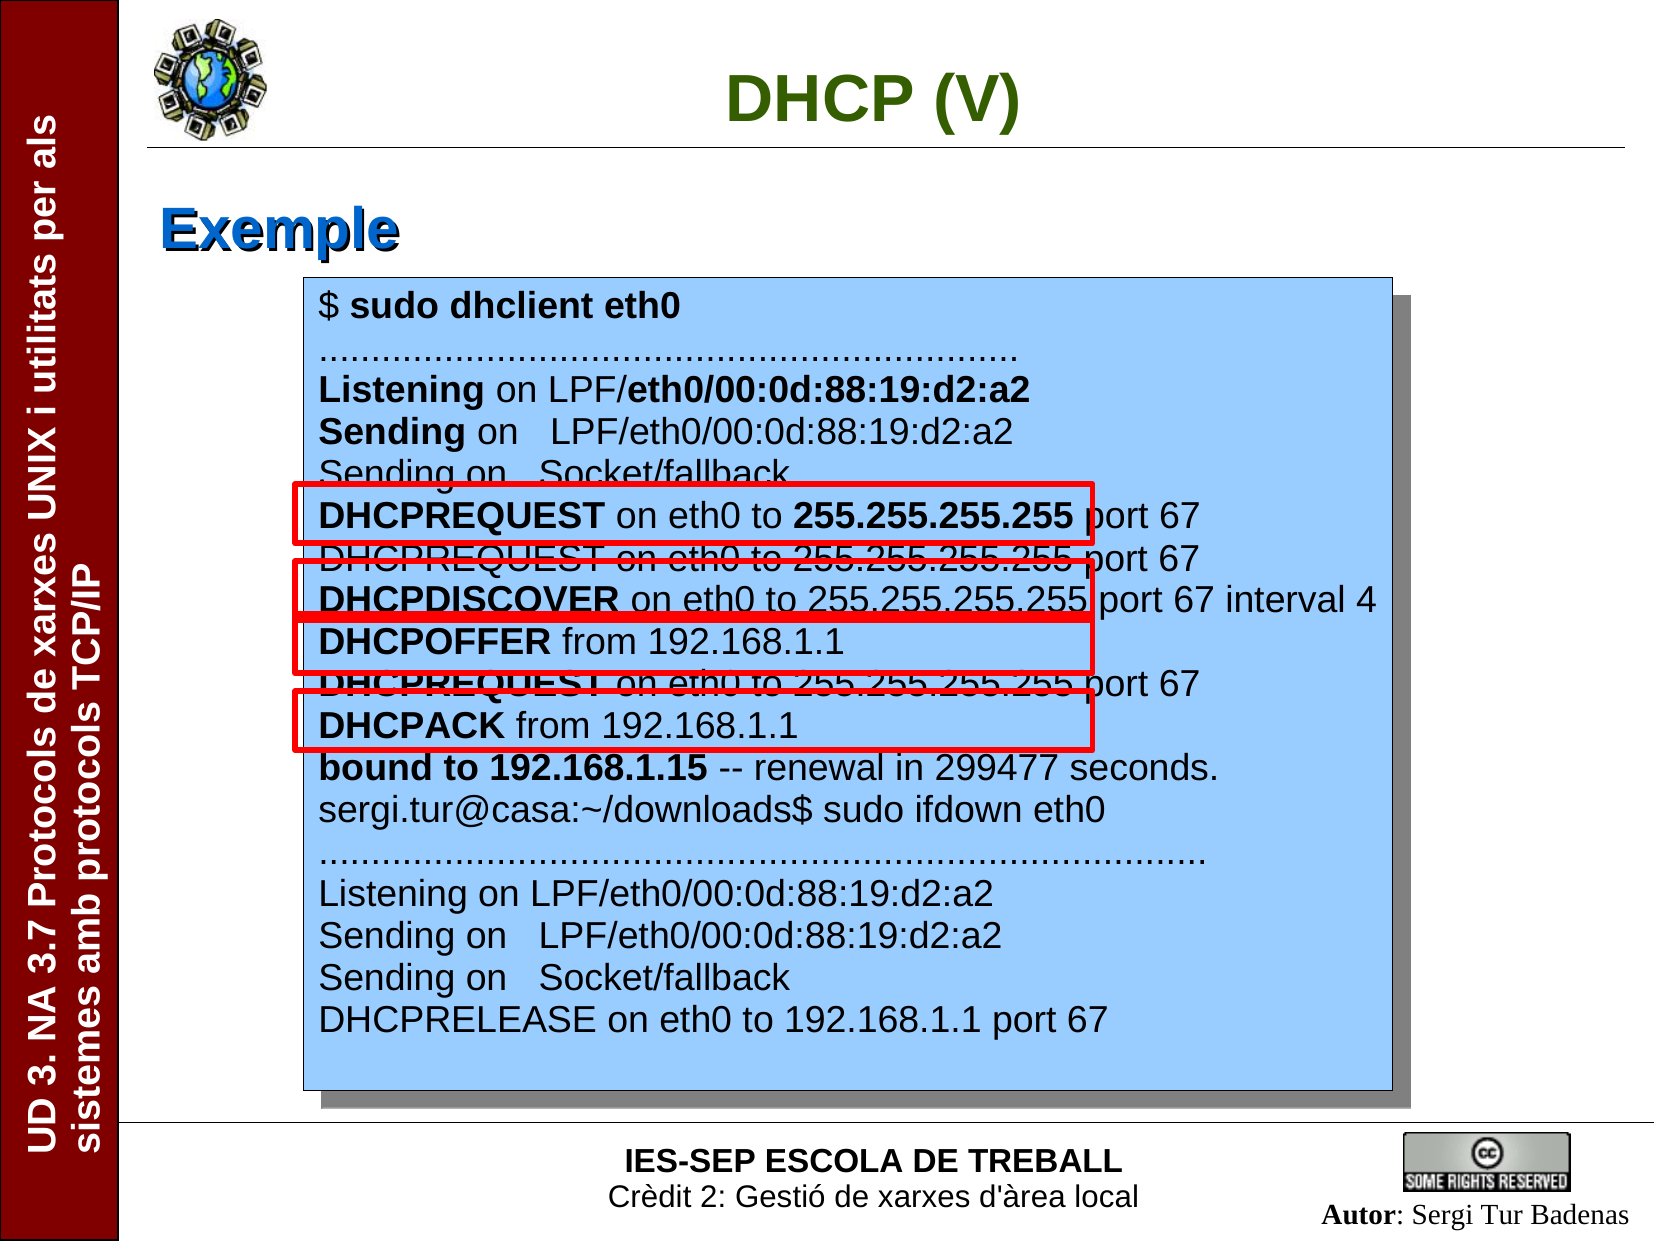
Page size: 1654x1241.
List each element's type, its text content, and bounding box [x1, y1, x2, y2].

list Exemple [298, 564, 303, 611]
text_box $ sudo dhclient eth0 ................................................................... Listening on LPF/eth0/00:0d:88:19:d2:a2 Sending on LPF/eth0/00:0d:88:19:d2:a2 Sending on Socket/fallback DHCPREQUEST on eth0 to 255.255.255.255 port 67 DHCPREQUEST on eth0 to 255.255.255.255 port 67 DHCPDISCOVER on eth0 to 255.255.255.255 port 67 interval 4 DHCPOFFER from 192.168.1.1 DHCPREQUEST on eth0 to 255.255.255.255 port 67 DHCPACK from 192.168.1.1 bound to 192.168.1.15 -- renewal in 299477 seconds. sergi.tur@casa:~/downloads$ sudo ifdown eth0 ..................................................................................... Listening on LPF/eth0/00:0d:88:19:d2:a2 Sending on LPF/eth0/00:0d:88:19:d2:a2 Sending on Socket/fallback DHCPRELEASE on eth0 to 192.168.1.1 port 67 [303, 564, 1090, 611]
picture [154, 19, 268, 49]
list Exemple [141, 195, 1630, 1046]
title DHCP (V) [129, 49, 1619, 148]
text_box $ sudo dhclient eth0 ................................................................... Listening on LPF/eth0/00:0d:88:19:d2:a2 Sending on LPF/eth0/00:0d:88:19:d2:a2 Sending on Socket/fallback DHCPREQUEST on eth0 to 255.255.255.255 port 67 DHCPREQUEST on eth0 to 255.255.255.255 port 67 DHCPDISCOVER on eth0 to 255.255.255.255 port 67 interval 4 DHCPOFFER from 192.168.1.1 DHCPREQUEST on eth0 to 255.255.255.255 port 67 DHCPACK from 192.168.1.1 bound to 192.168.1.15 -- renewal in 299477 seconds. sergi.tur@casa:~/downloads$ sudo ifdown eth0 ..................................................................................... Listening on LPF/eth0/00:0d:88:19:d2:a2 Sending on LPF/eth0/00:0d:88:19:d2:a2 Sending on Socket/fallback DHCPRELEASE on eth0 to 192.168.1.1 port 67 [303, 487, 1090, 540]
text_box $ sudo dhclient eth0 ................................................................... Listening on LPF/eth0/00:0d:88:19:d2:a2 Sending on LPF/eth0/00:0d:88:19:d2:a2 Sending on Socket/fallback DHCPREQUEST on eth0 to 255.255.255.255 port 67 DHCPREQUEST on eth0 to 255.255.255.255 port 67 DHCPDISCOVER on eth0 to 255.255.255.255 port 67 interval 4 DHCPOFFER from 192.168.1.1 DHCPREQUEST on eth0 to 255.255.255.255 port 67 DHCPACK from 192.168.1.1 bound to 192.168.1.15 -- renewal in 299477 seconds. sergi.tur@casa:~/downloads$ sudo ifdown eth0 ..................................................................................... Listening on LPF/eth0/00:0d:88:19:d2:a2 Sending on LPF/eth0/00:0d:88:19:d2:a2 Sending on Socket/fallback DHCPRELEASE on eth0 to 192.168.1.1 port 67 [303, 694, 1090, 747]
text_box $ sudo dhclient eth0 ................................................................... Listening on LPF/eth0/00:0d:88:19:d2:a2 Sending on LPF/eth0/00:0d:88:19:d2:a2 Sending on Socket/fallback DHCPREQUEST on eth0 to 255.255.255.255 port 67 DHCPREQUEST on eth0 to 255.255.255.255 port 67 DHCPDISCOVER on eth0 to 255.255.255.255 port 67 interval 4 DHCPOFFER from 192.168.1.1 DHCPREQUEST on eth0 to 255.255.255.255 port 67 DHCPACK from 192.168.1.1 bound to 192.168.1.15 -- renewal in 299477 seconds. sergi.tur@casa:~/downloads$ sudo ifdown eth0 ..................................................................................... Listening on LPF/eth0/00:0d:88:19:d2:a2 Sending on LPF/eth0/00:0d:88:19:d2:a2 Sending on Socket/fallback DHCPRELEASE on eth0 to 192.168.1.1 port 67 [303, 277, 1393, 1091]
list Exemple [298, 623, 303, 670]
list Exemple [298, 694, 303, 747]
picture [1403, 1132, 1571, 1192]
list Exemple [298, 487, 303, 540]
text_box $ sudo dhclient eth0 ................................................................... Listening on LPF/eth0/00:0d:88:19:d2:a2 Sending on LPF/eth0/00:0d:88:19:d2:a2 Sending on Socket/fallback DHCPREQUEST on eth0 to 255.255.255.255 port 67 DHCPREQUEST on eth0 to 255.255.255.255 port 67 DHCPDISCOVER on eth0 to 255.255.255.255 port 67 interval 4 DHCPOFFER from 192.168.1.1 DHCPREQUEST on eth0 to 255.255.255.255 port 67 DHCPACK from 192.168.1.1 bound to 192.168.1.15 -- renewal in 299477 seconds. sergi.tur@casa:~/downloads$ sudo ifdown eth0 ..................................................................................... Listening on LPF/eth0/00:0d:88:19:d2:a2 Sending on LPF/eth0/00:0d:88:19:d2:a2 Sending on Socket/fallback DHCPRELEASE on eth0 to 192.168.1.1 port 67 [303, 623, 1090, 670]
